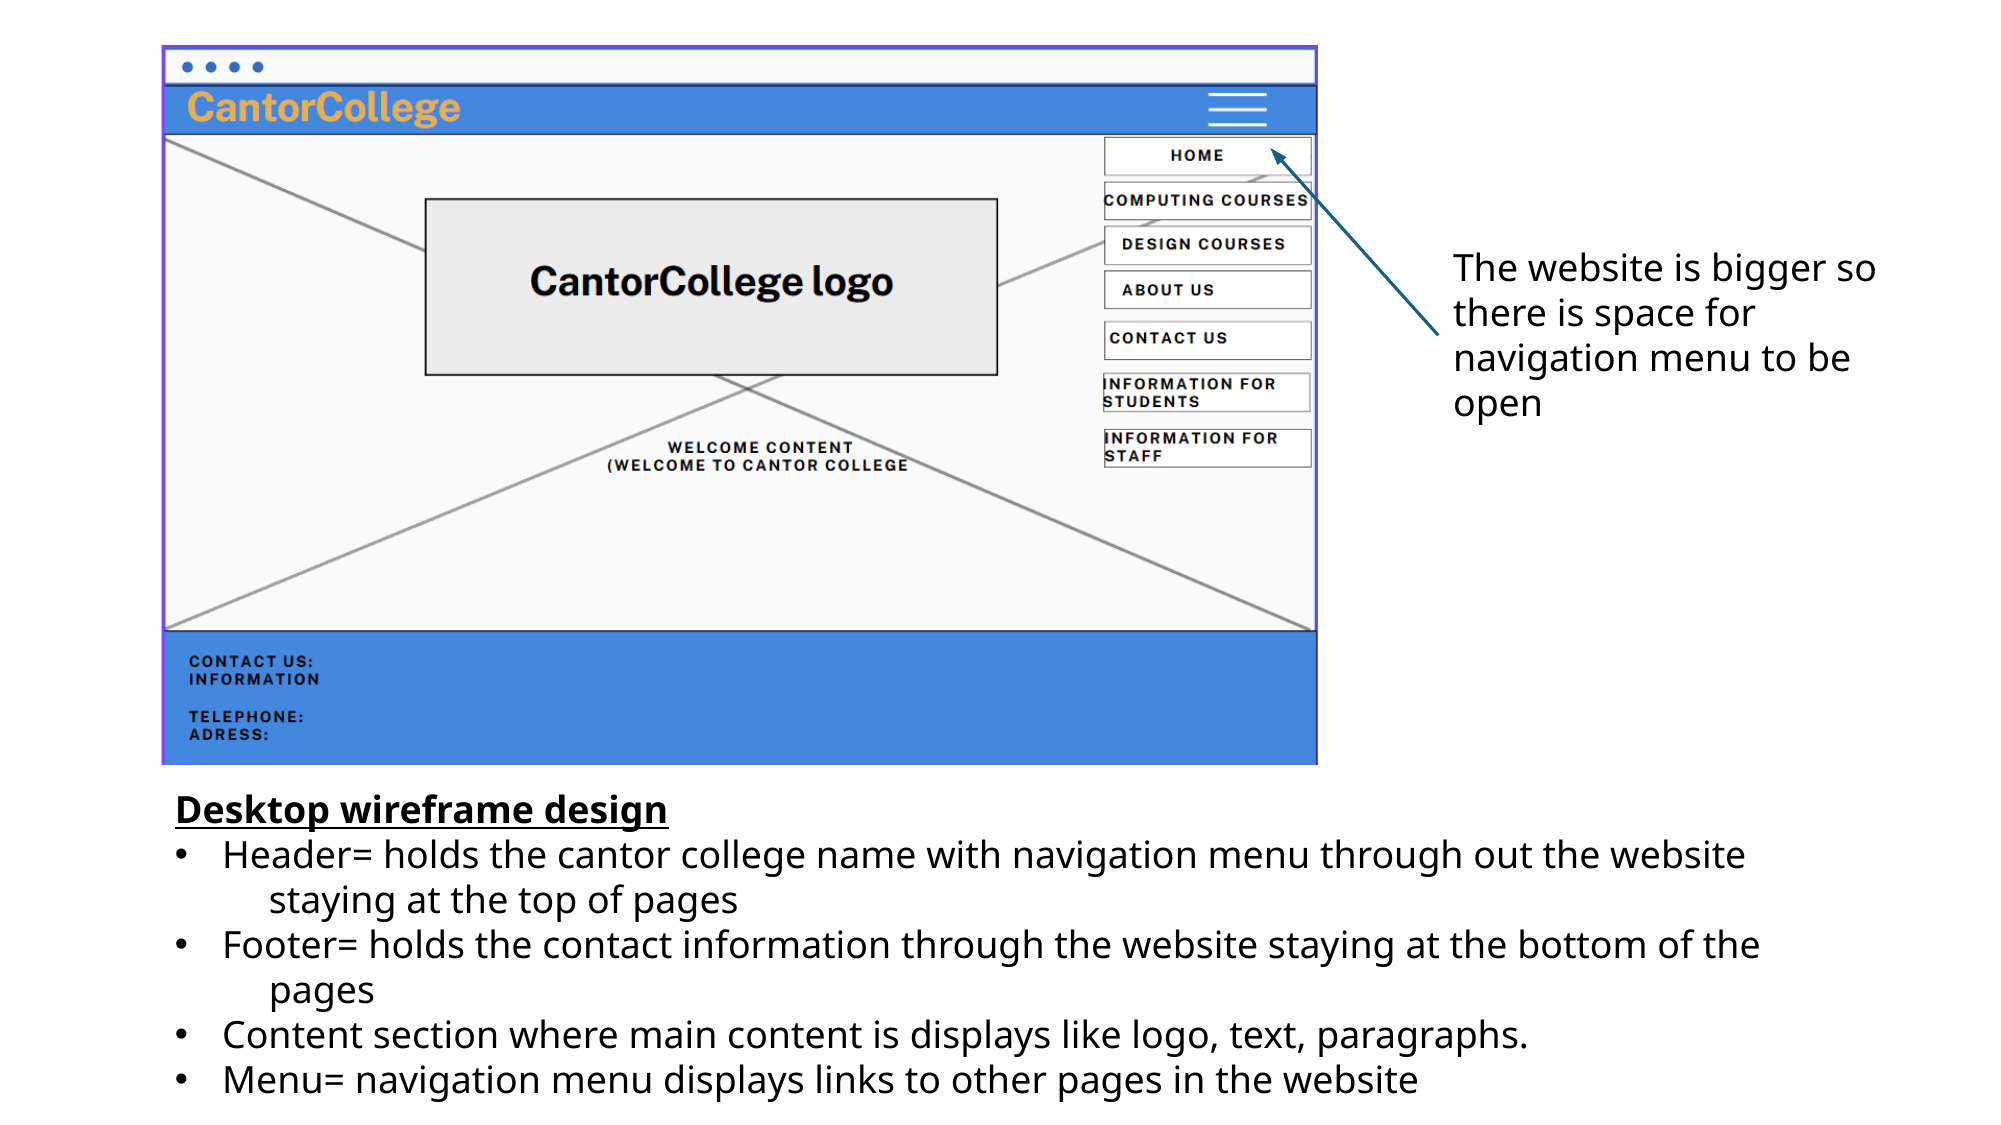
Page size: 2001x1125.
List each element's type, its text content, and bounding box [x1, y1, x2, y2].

text_box Desktop wireframe design Header= holds the cantor college name with navigation menu through out the website staying at the top of pages Footer= holds the contact information through the website staying at the bottom of the pages Content section where main content is displays like logo, text, paragraphs. Menu= navigation menu displays links to other pages in the website [160, 778, 1840, 1067]
picture [160, 45, 1318, 765]
text_box The website is bigger so there is space for navigation menu to be open [1438, 236, 1906, 434]
